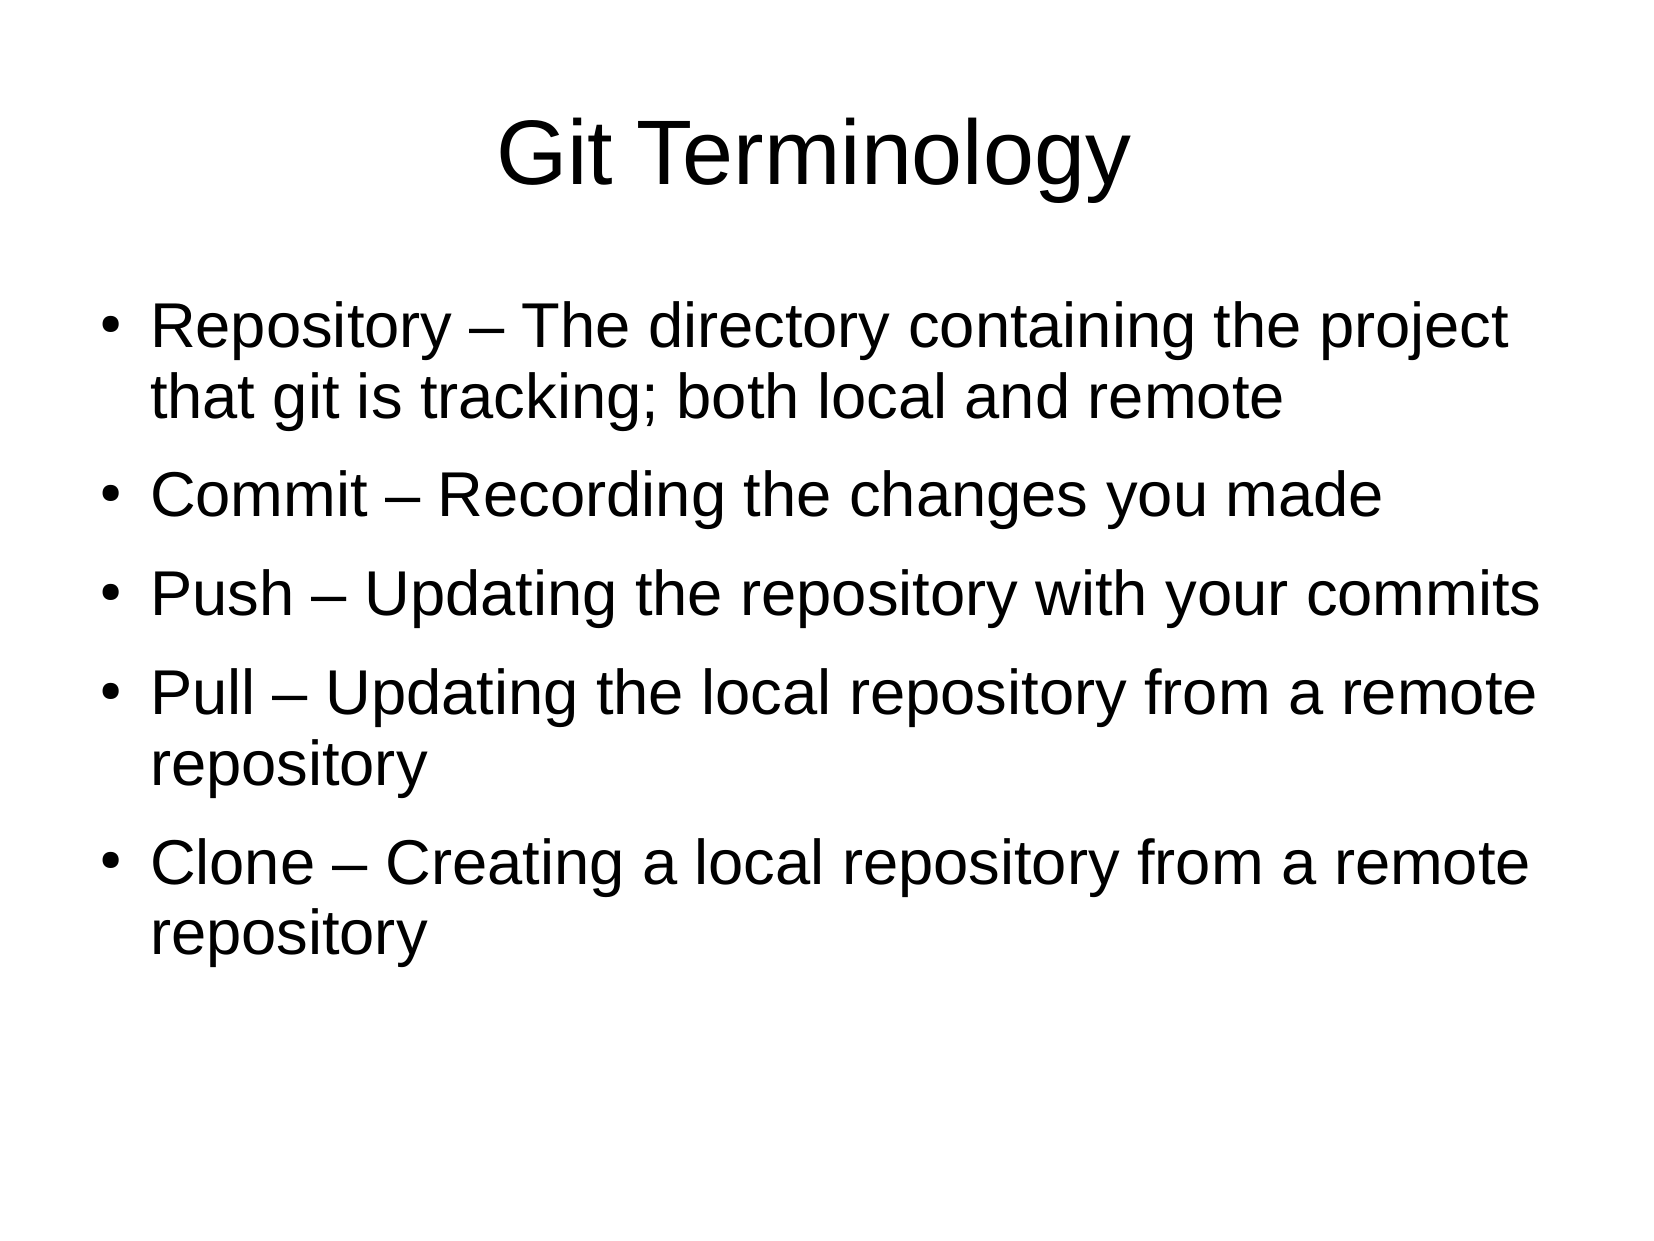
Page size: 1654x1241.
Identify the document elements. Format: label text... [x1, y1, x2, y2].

list Repository – The directory containing the project that git is tracking; both local and remote Commit – Recording the changes you made Push – Updating the repository with your commits Pull – Updating the local repository from a remote repository Clone – Creating a local repository from a remote repository [82, 290, 1571, 1010]
title Git Terminology [82, 49, 1571, 257]
